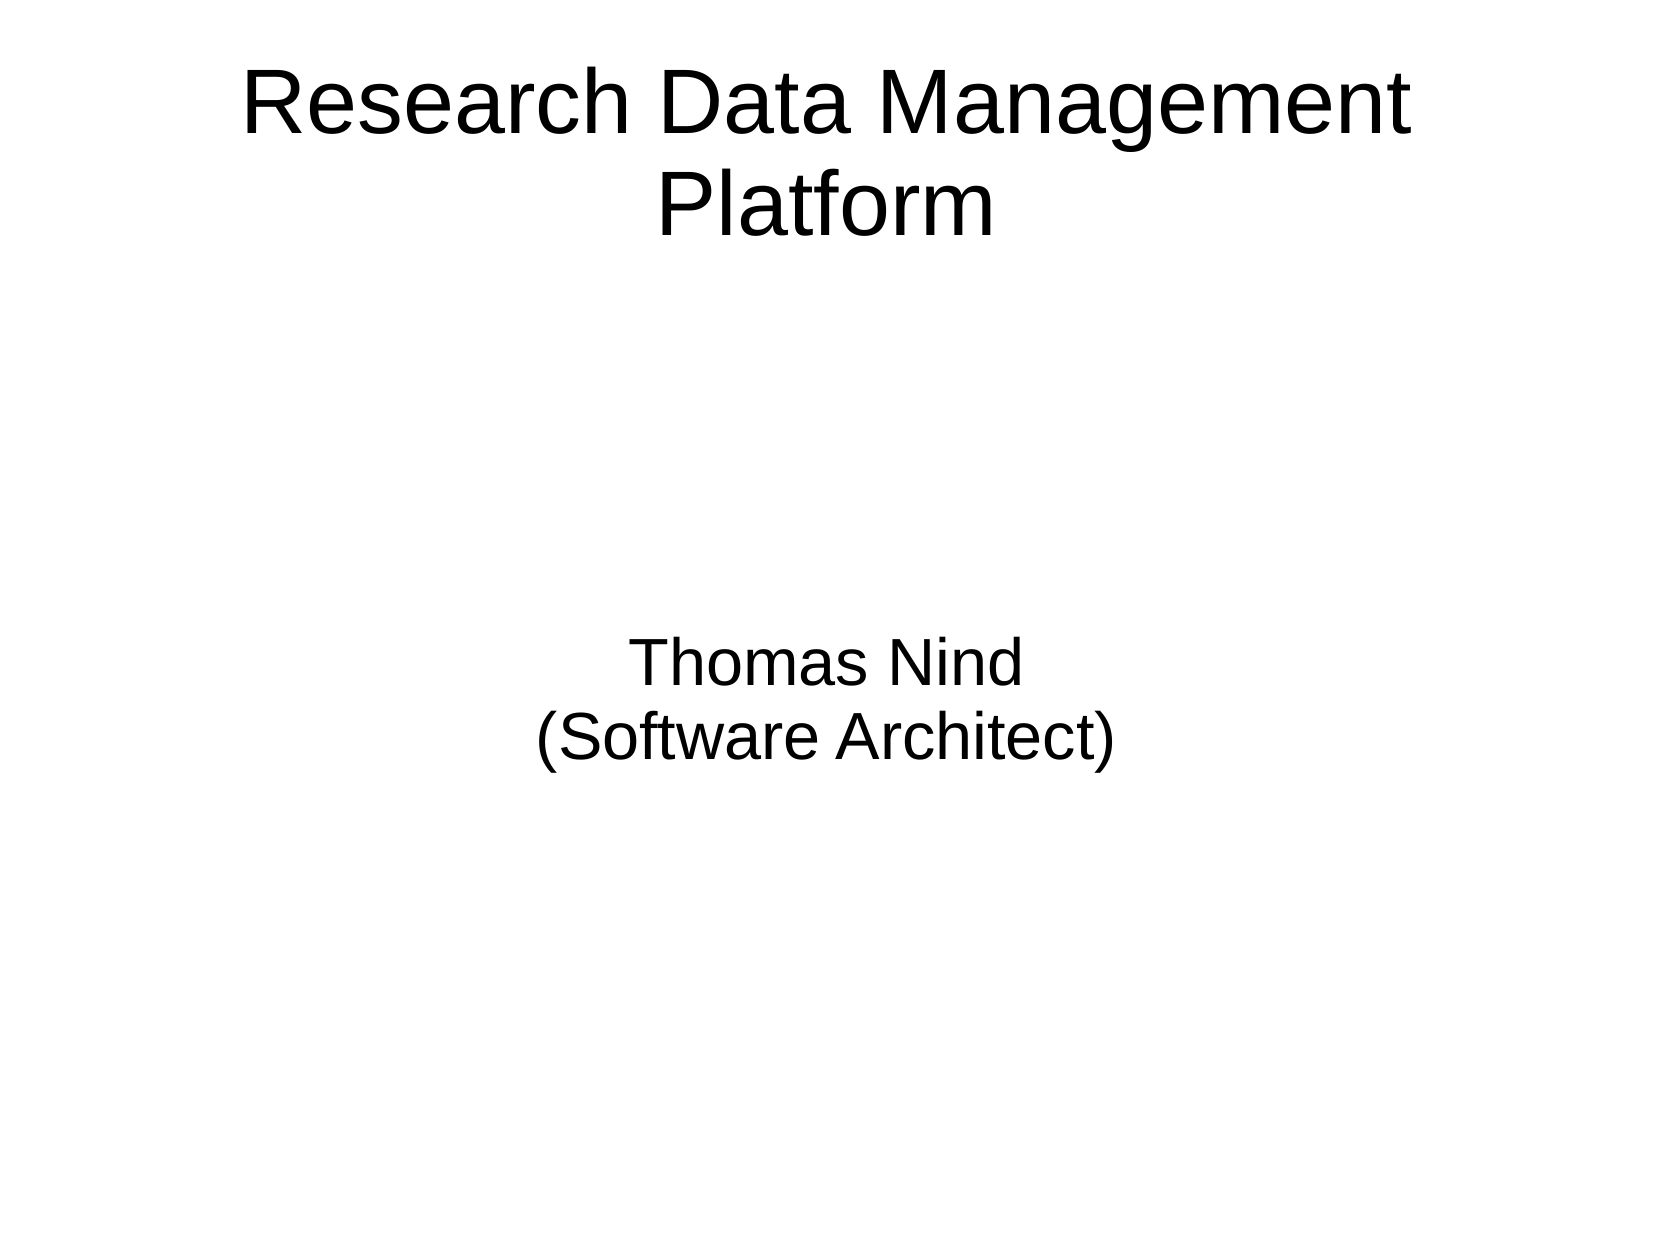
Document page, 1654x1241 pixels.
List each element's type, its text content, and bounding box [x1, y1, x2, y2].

title Research Data Management Platform [82, 49, 1571, 257]
subtitle Thomas Nind (Software Architect) [82, 290, 1571, 1109]
